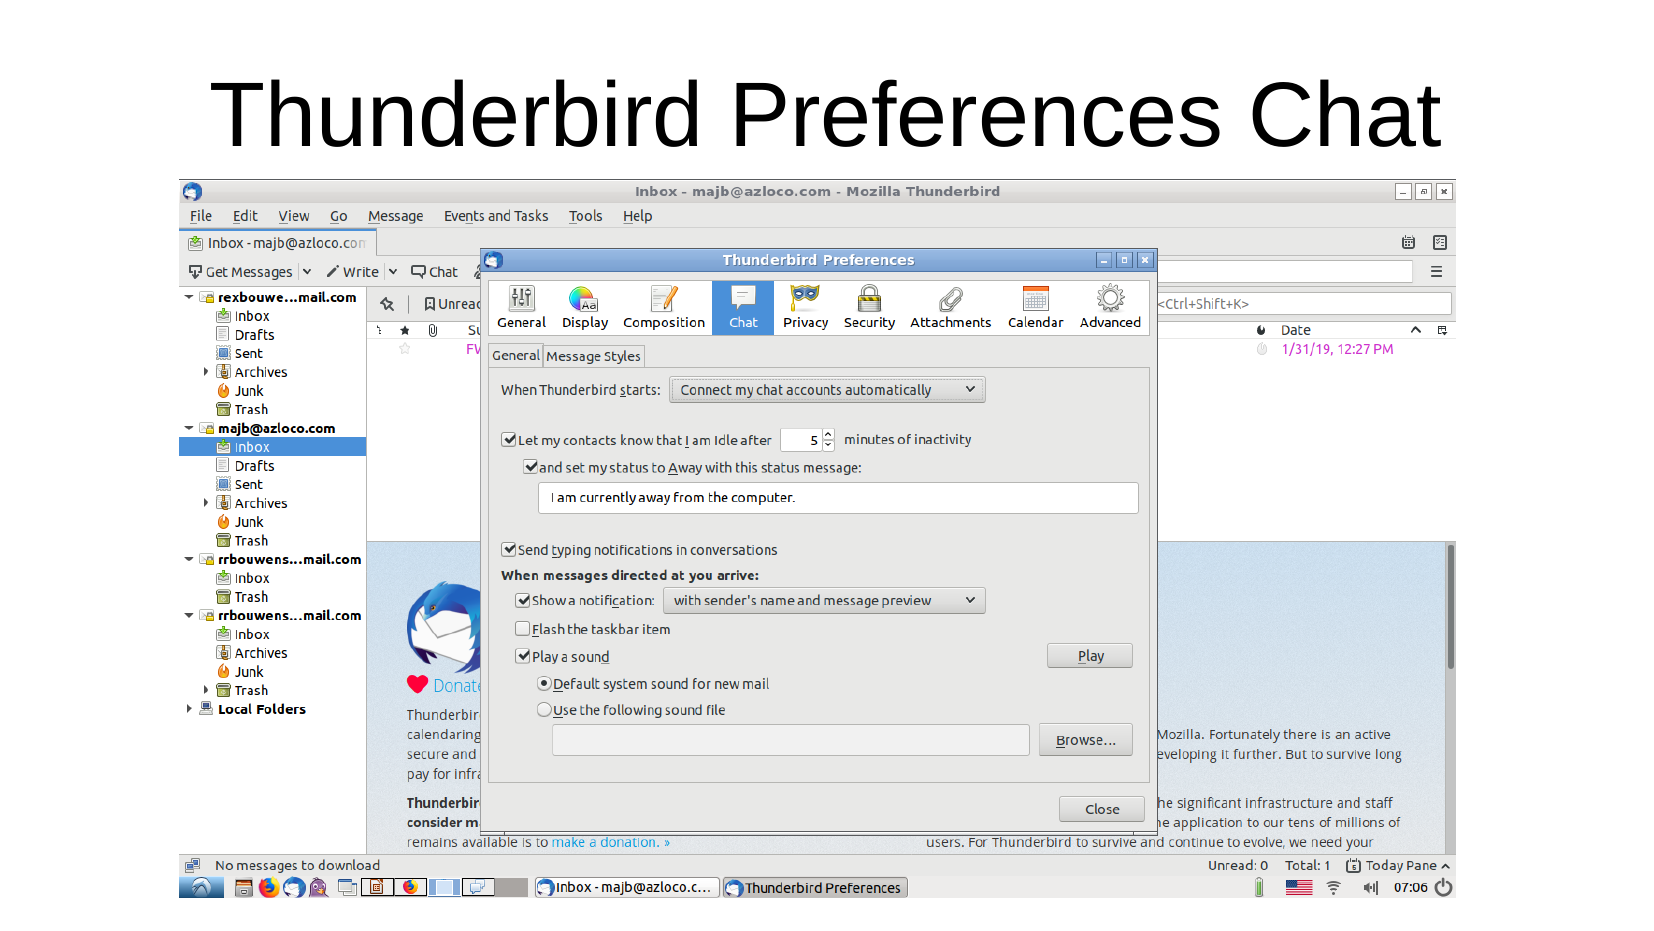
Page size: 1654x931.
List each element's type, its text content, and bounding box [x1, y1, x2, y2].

picture [179, 179, 1456, 898]
title Thunderbird Preferences Chat [82, 37, 1571, 193]
